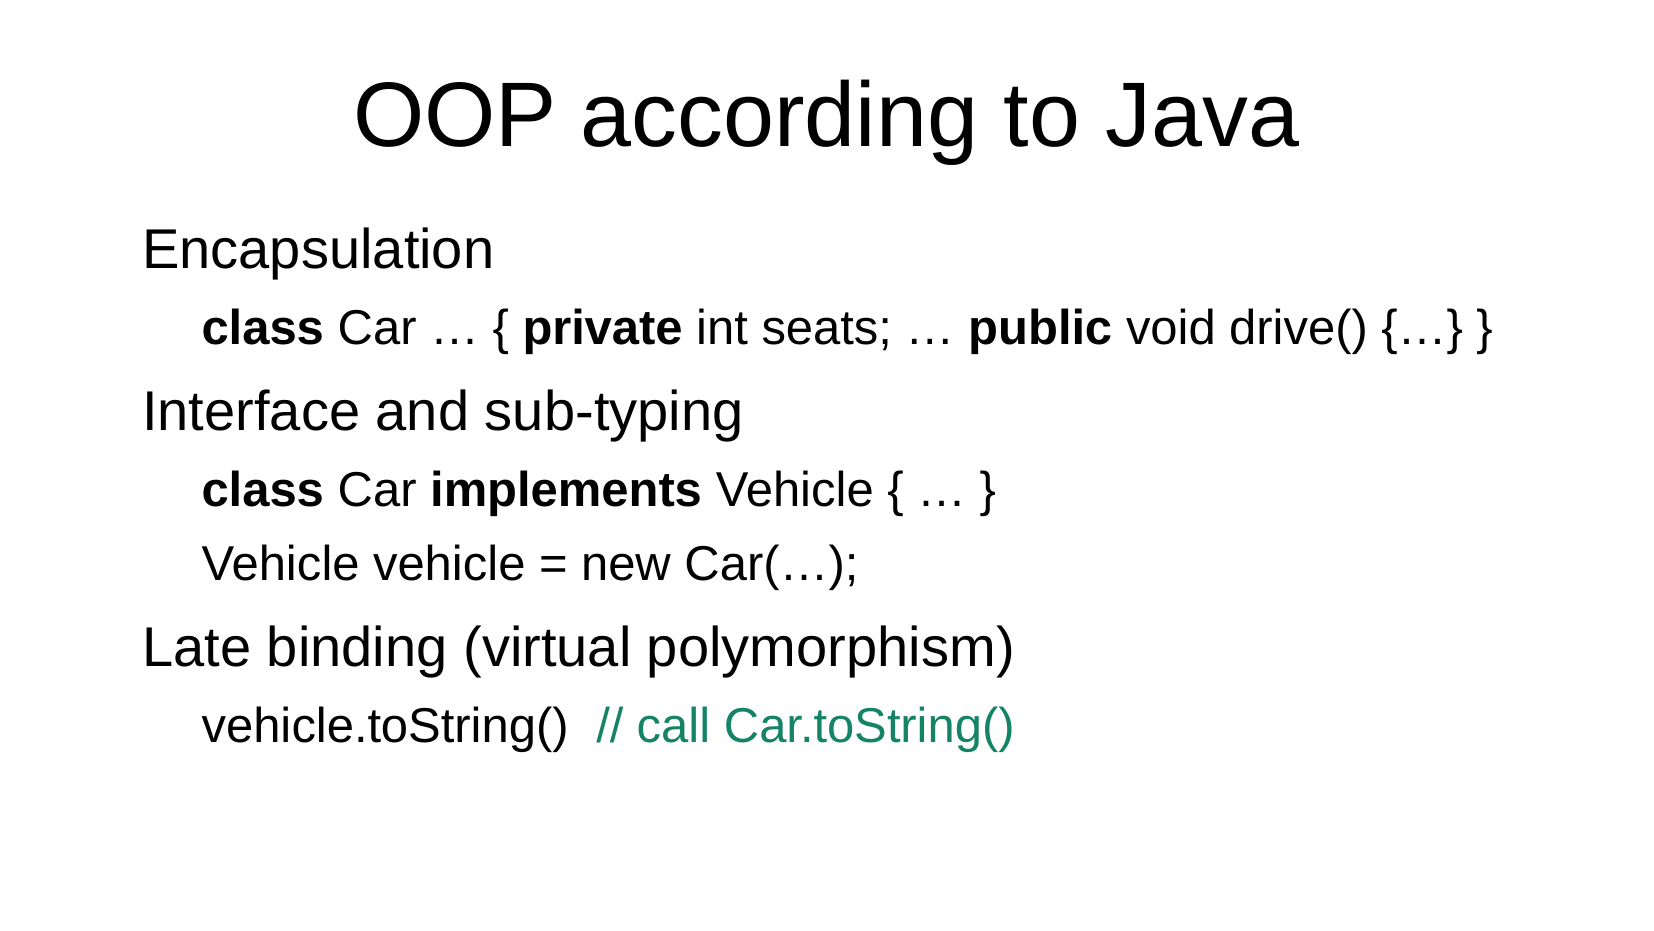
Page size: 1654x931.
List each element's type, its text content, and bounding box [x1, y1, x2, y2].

title OOP according to Java [82, 37, 1571, 193]
list Encapsulation class Car … { private int seats; … public void drive() {…} } Interface and sub-typing class Car implements Vehicle { … } Vehicle vehicle = new Car(…); Late binding (virtual polymorphism) vehicle.toString() // call Car.toString() [82, 217, 1571, 758]
